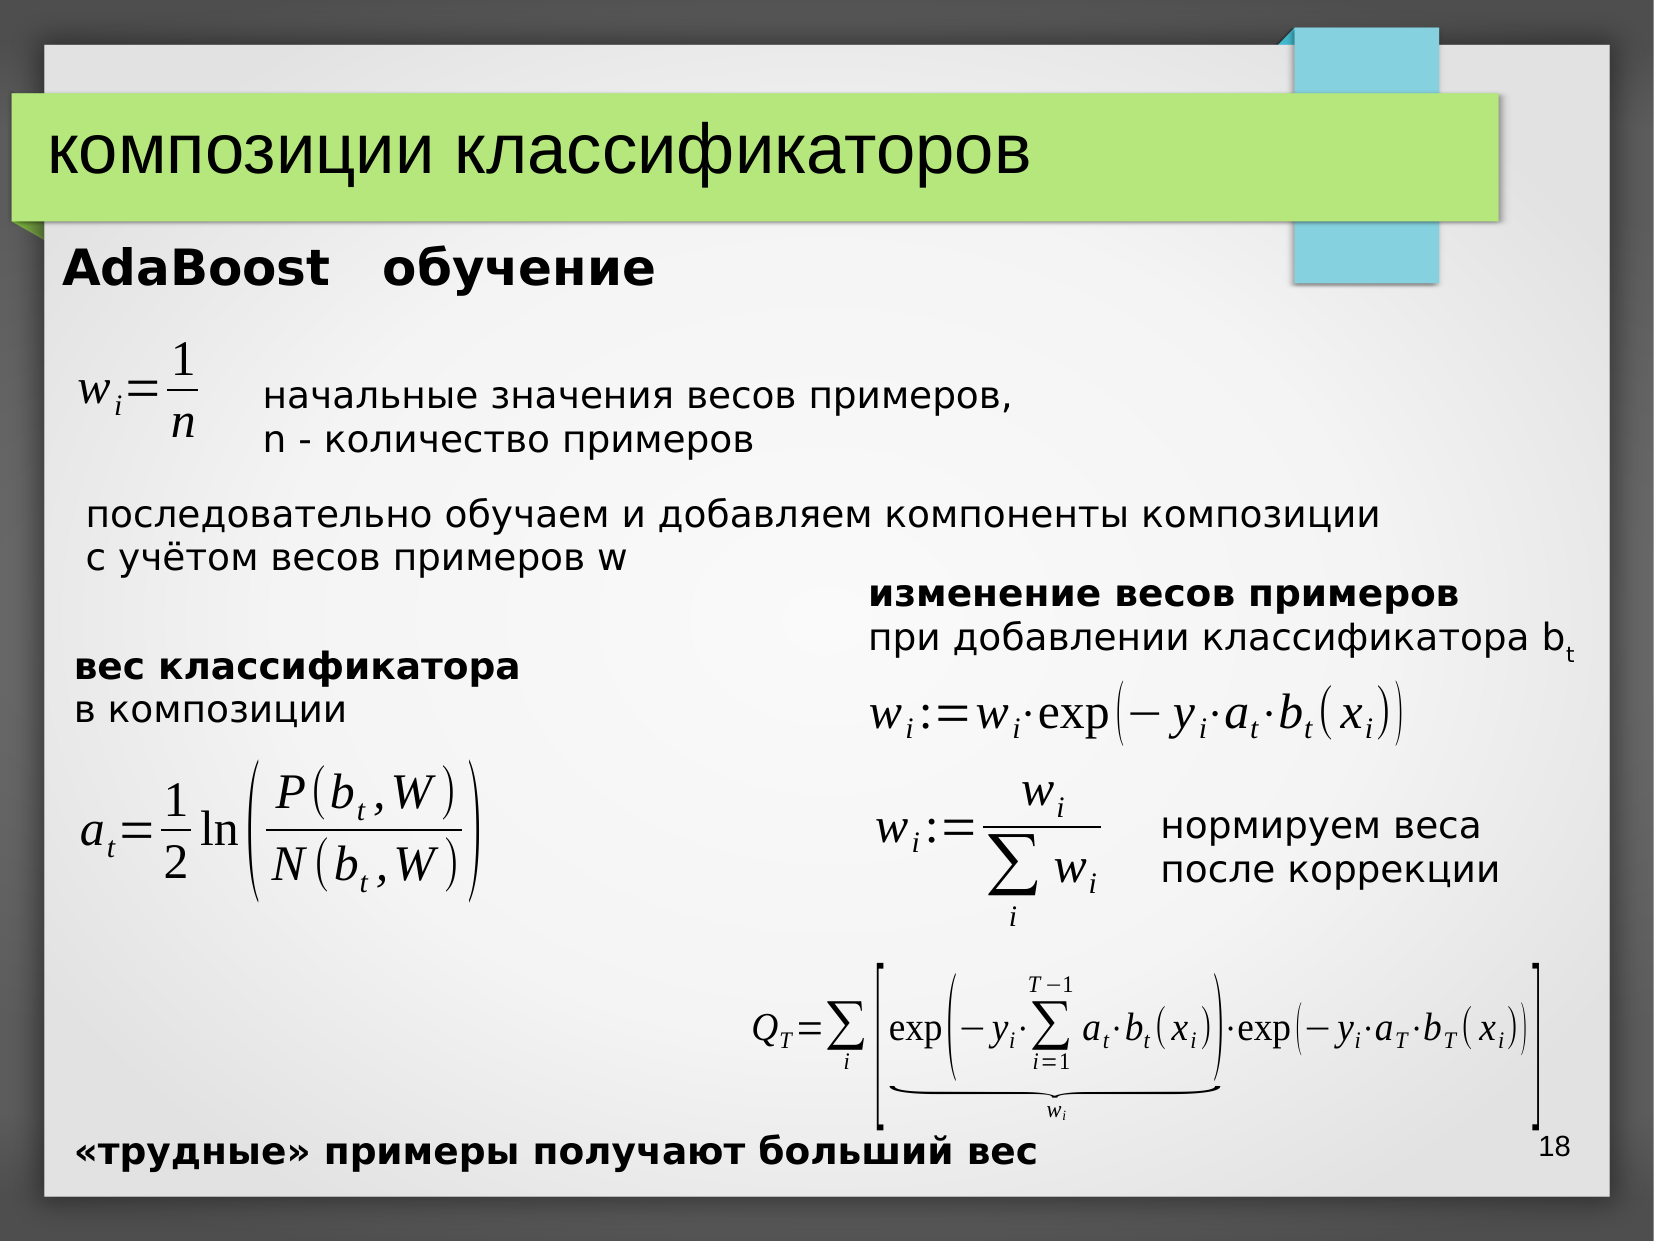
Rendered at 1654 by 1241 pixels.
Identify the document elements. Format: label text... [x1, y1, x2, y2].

picture [0, 0, 1654, 1241]
chart [73, 755, 490, 906]
chart [745, 962, 1548, 1134]
text_box AdaBoost обучение [47, 231, 768, 305]
text_box нормируем веса после коррекции [1145, 796, 1548, 899]
text_box последовательно обучаем и добавляем компоненты композиции с учётом весов примеров w [70, 484, 1406, 587]
text_box «трудные» примеры получают больший вес [59, 1122, 1134, 1182]
text_box изменение весов примеров при добавлении классификатора bt [853, 564, 1595, 676]
title композиции классификаторов [47, 109, 1501, 189]
chart [70, 330, 207, 449]
text_box вес классификатора в композиции [59, 637, 556, 740]
text_box начальные значения весов примеров, n - количество примеров [248, 366, 1072, 469]
chart [862, 678, 1412, 750]
chart [868, 761, 1110, 934]
